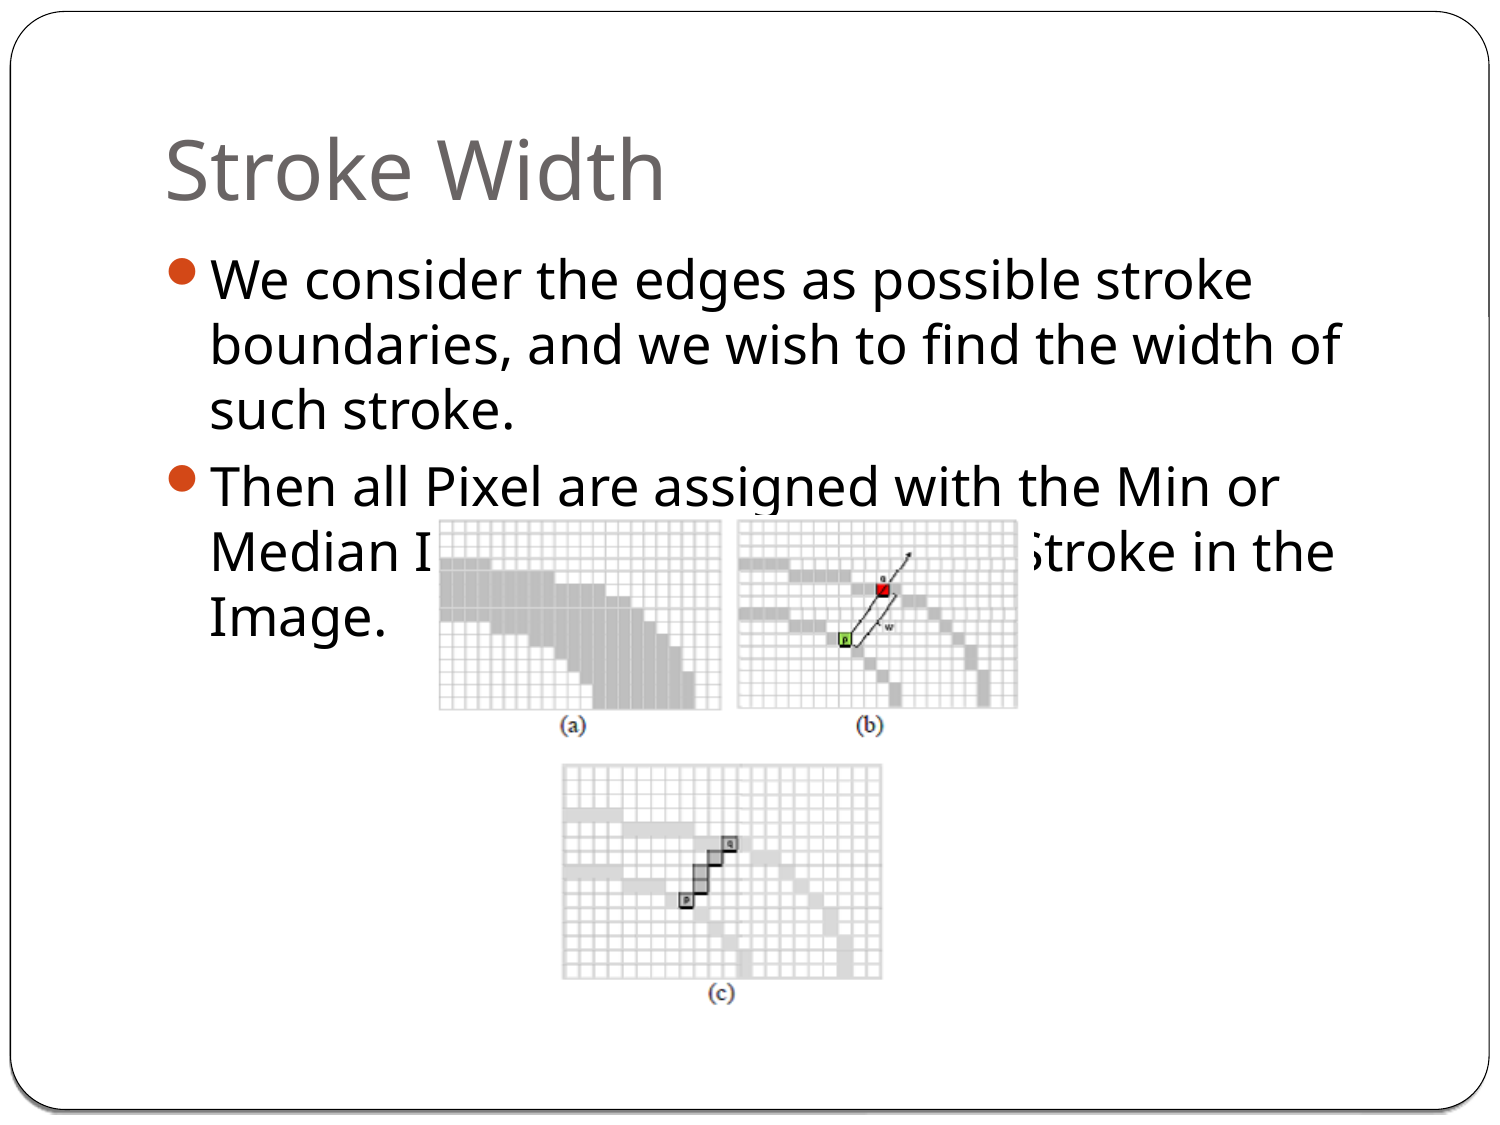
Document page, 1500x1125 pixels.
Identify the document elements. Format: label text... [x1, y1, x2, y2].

title Stroke Width [150, 45, 1425, 233]
list We consider the edges as possible stroke boundaries, and we wish to find the width of such stroke. Then all Pixel are assigned with the Min or Median Intensity value in Every Stroke in the Image. [150, 237, 1425, 988]
picture [433, 515, 1034, 1016]
